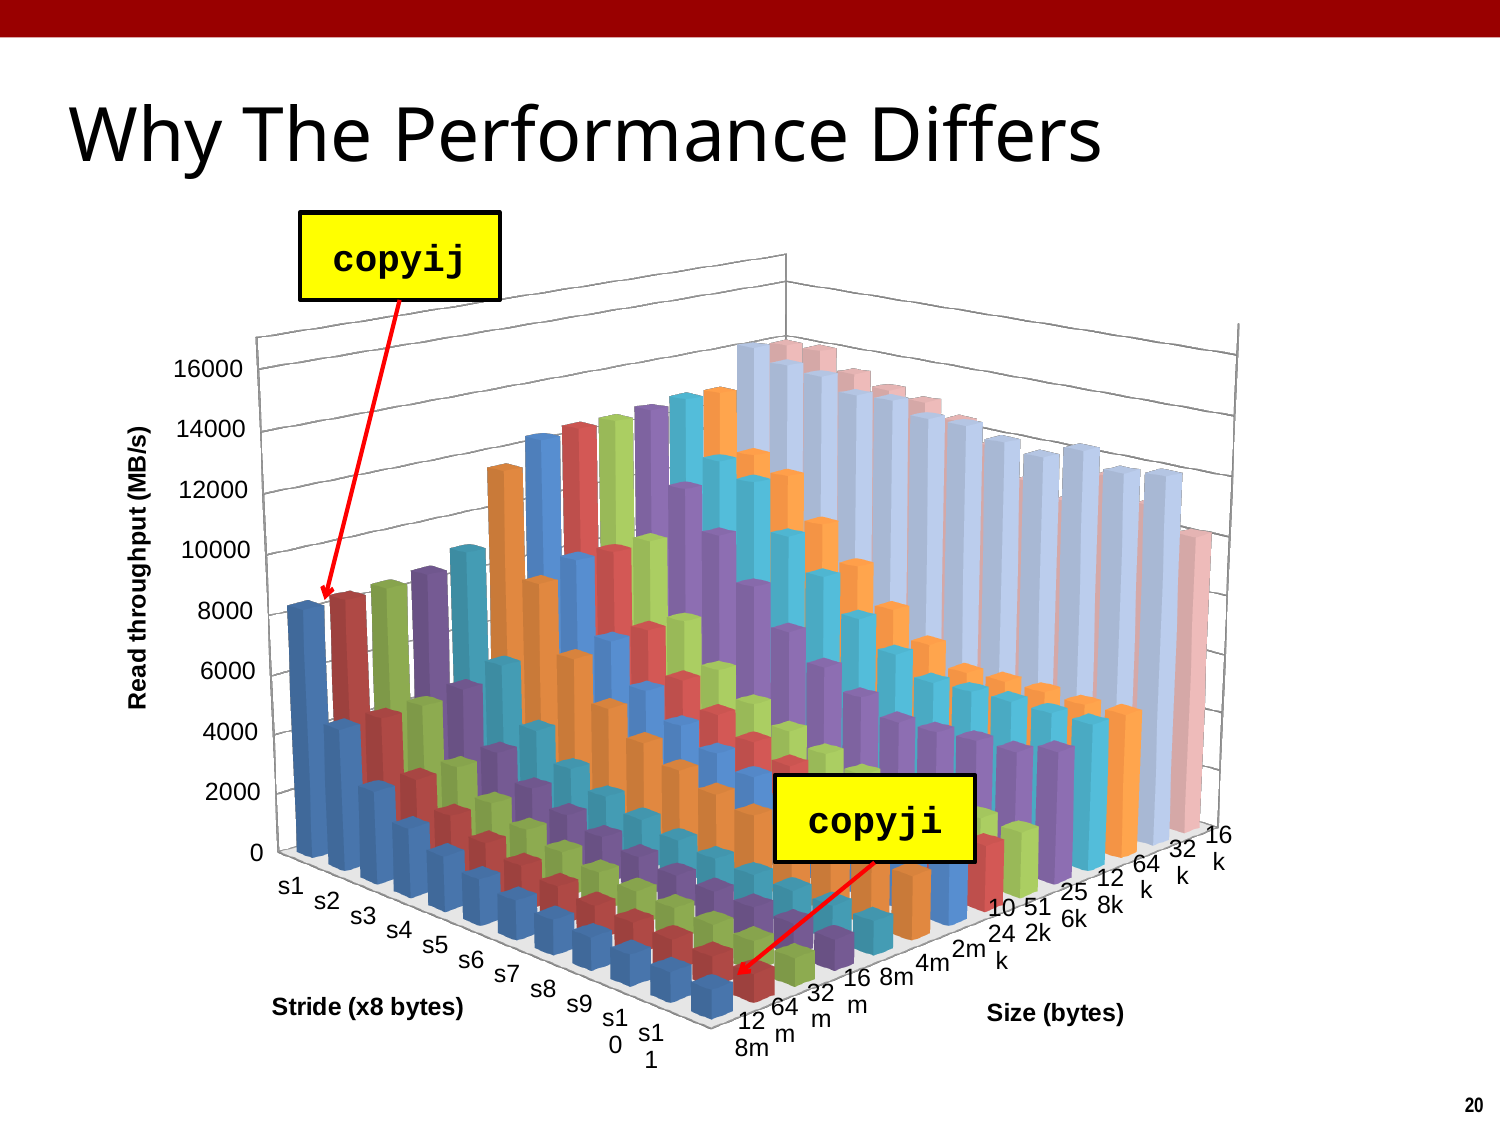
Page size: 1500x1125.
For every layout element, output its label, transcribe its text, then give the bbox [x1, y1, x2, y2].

chart [75, 174, 1482, 1125]
text_box copyij [300, 212, 500, 300]
text_box [324, 299, 400, 600]
text_box copyji [774, 774, 975, 863]
title Why The Performance Differs [62, 41, 1438, 221]
text_box [737, 862, 875, 976]
